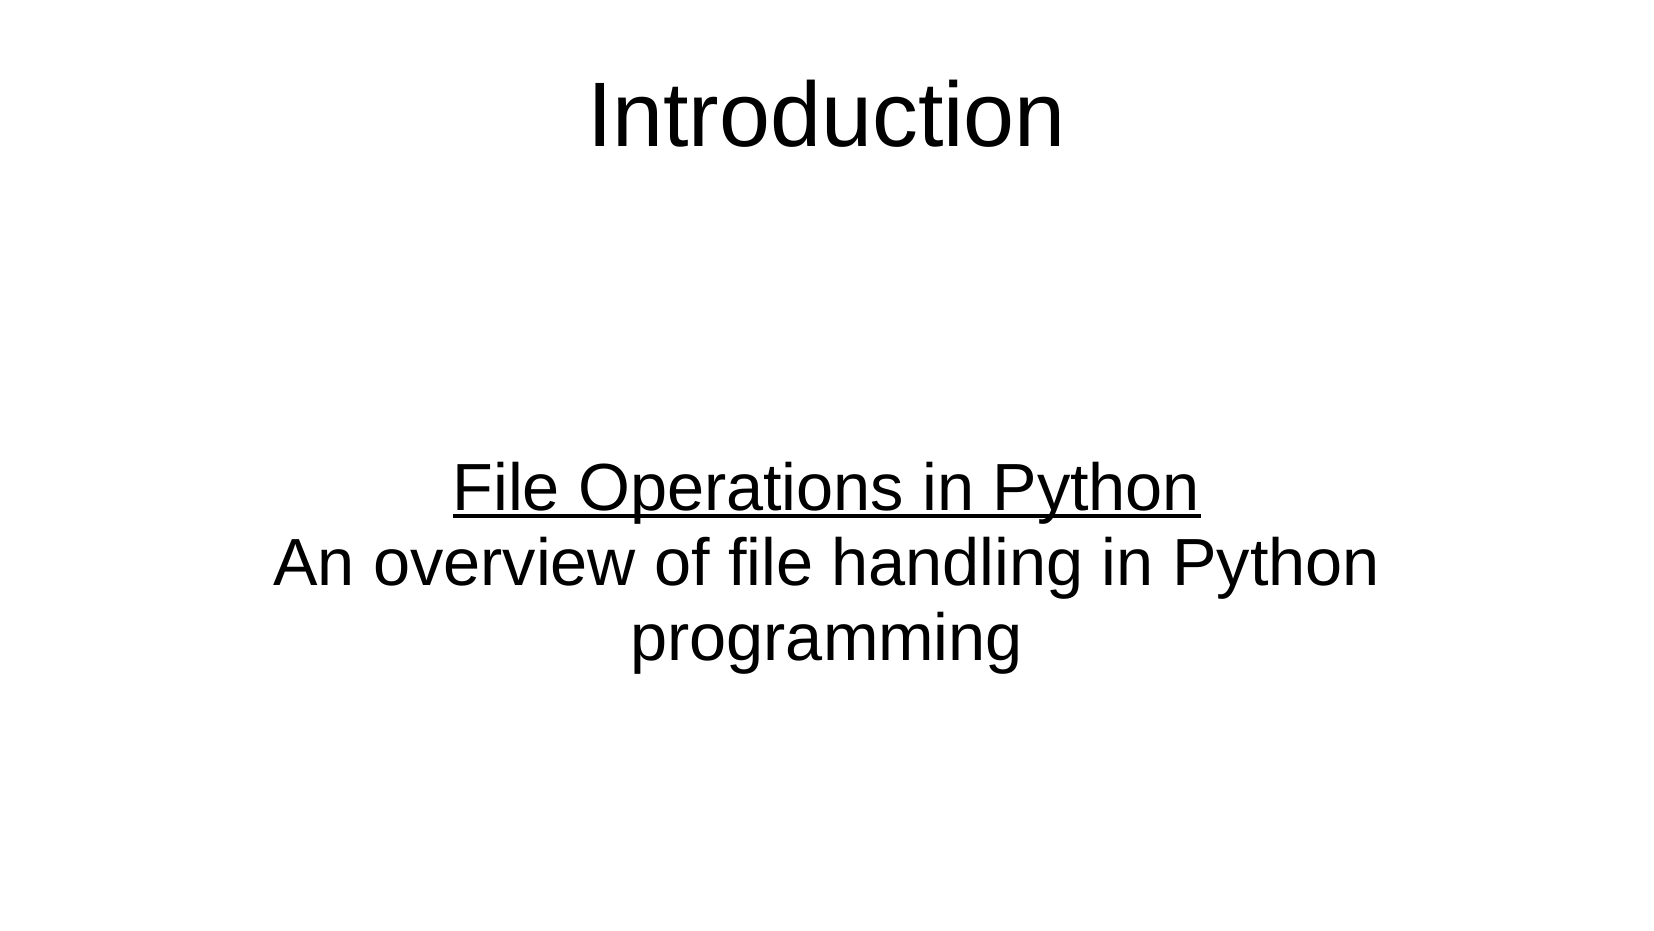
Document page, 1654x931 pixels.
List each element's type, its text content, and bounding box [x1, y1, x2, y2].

subtitle File Operations in Python An overview of file handling in Python programming [82, 217, 1571, 758]
title Introduction [82, 37, 1571, 193]
